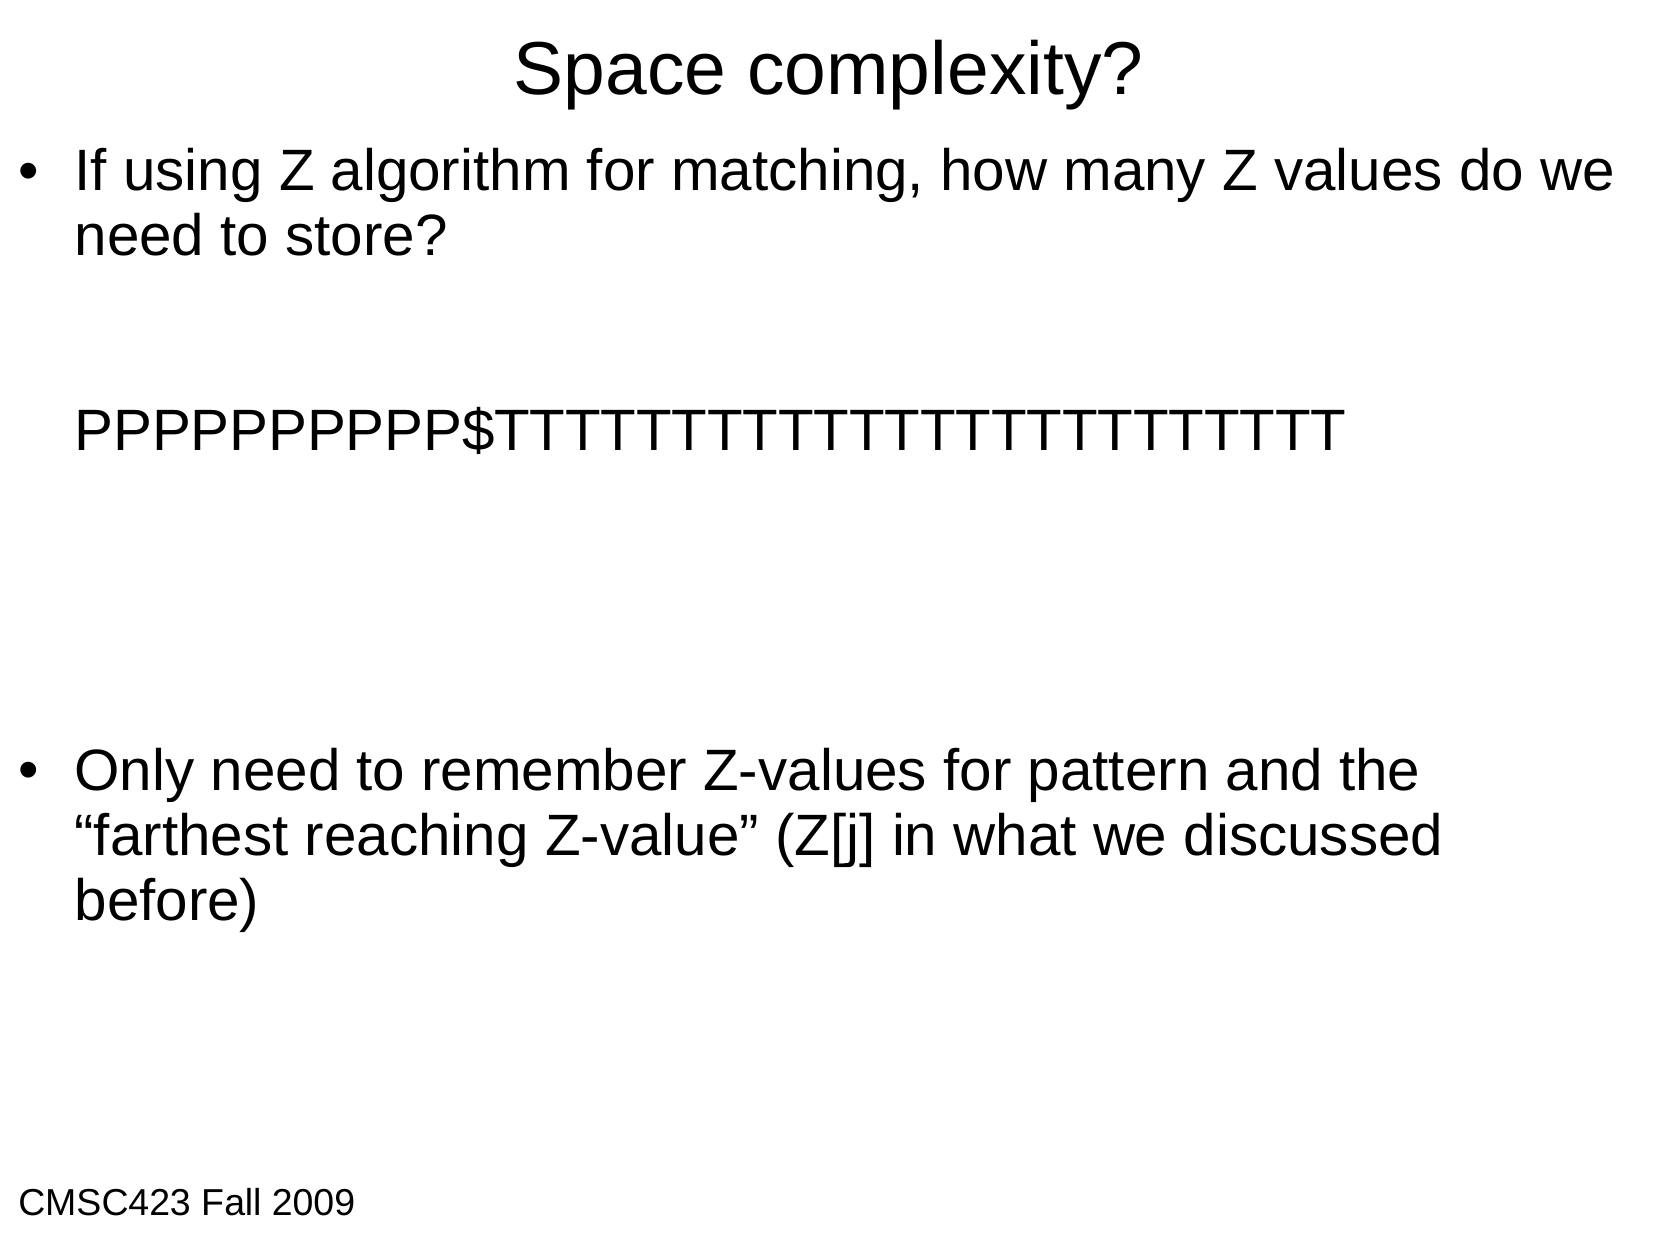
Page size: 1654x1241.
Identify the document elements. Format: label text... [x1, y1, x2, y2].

list If using Z algorithm for matching, how many Z values do we need to store? PPPPPPPPPP$TTTTTTTTTTTTTTTTTTTTTTTT Only need to remember Z-values for pattern and the “farthest reaching Z-value” (Z[j] in what we discussed before) [18, 137, 1637, 1182]
title Space complexity? [21, 10, 1637, 128]
